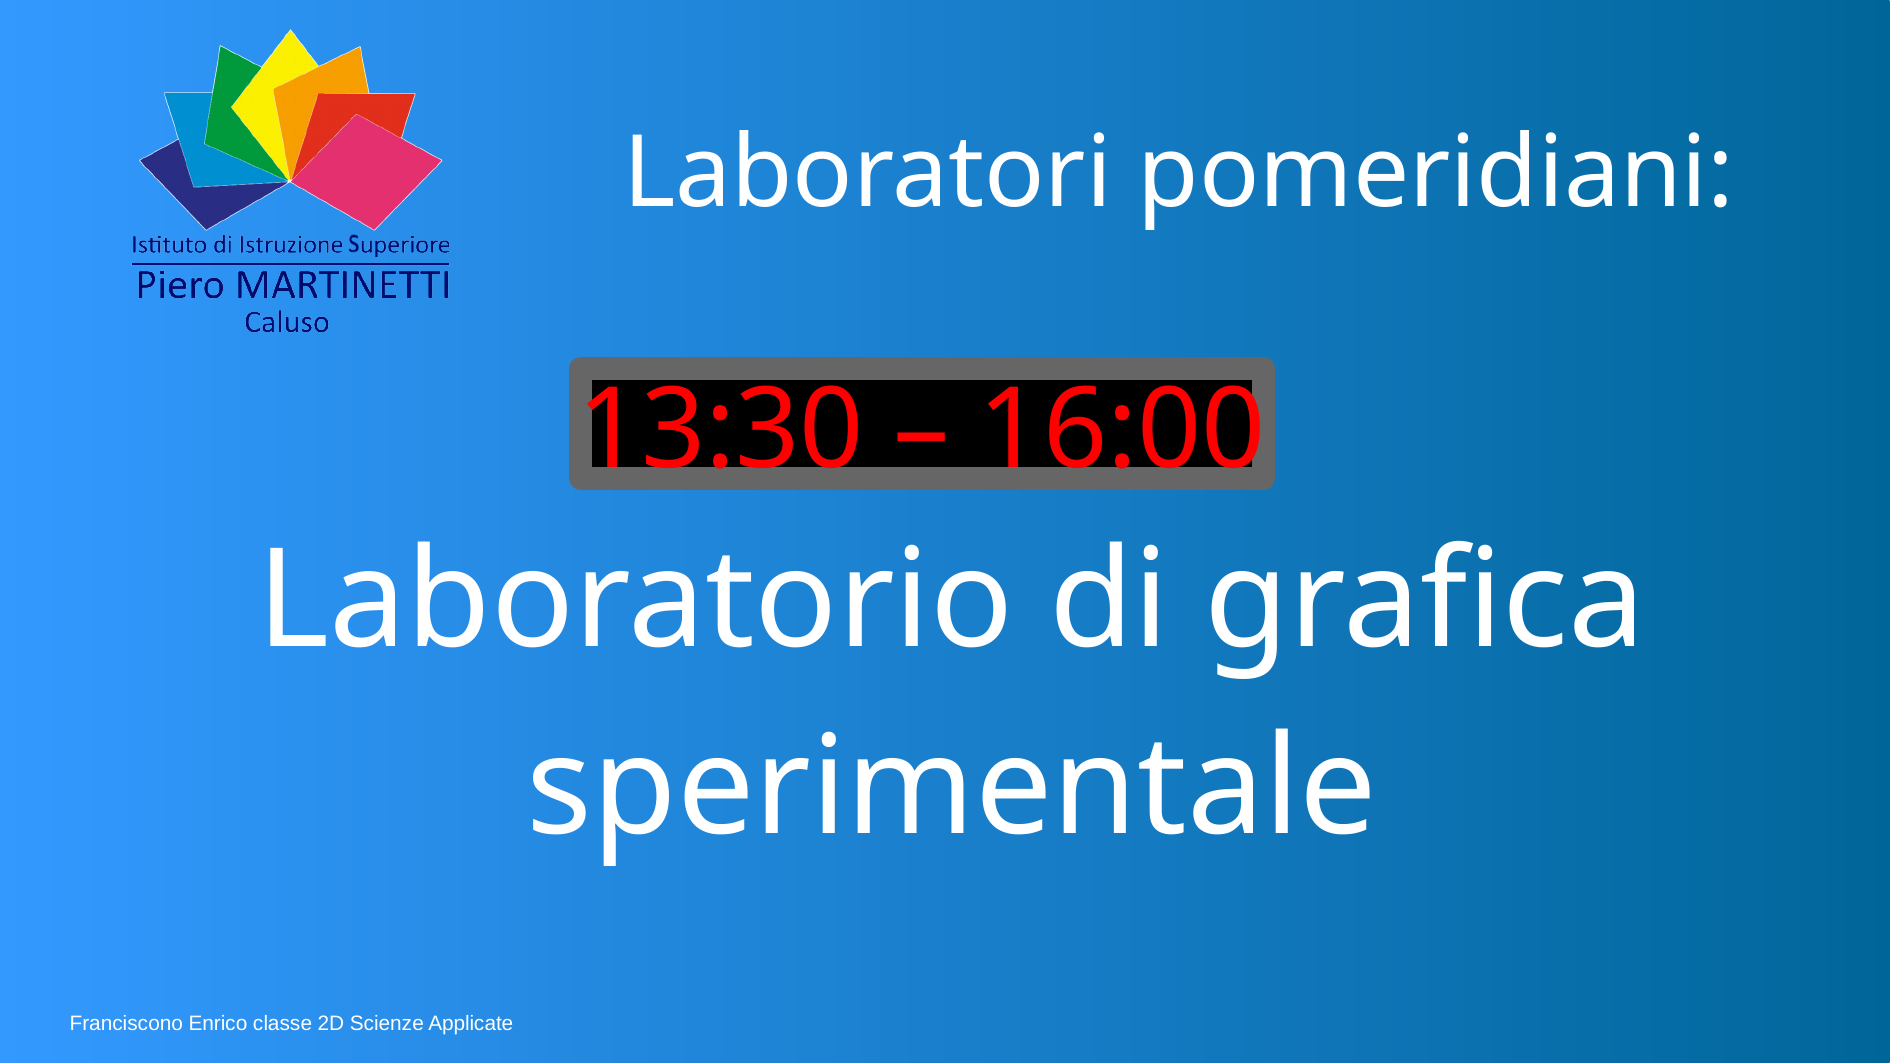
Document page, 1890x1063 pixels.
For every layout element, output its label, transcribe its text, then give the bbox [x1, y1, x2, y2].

text_box Franciscono Enrico classe 2D Scienze Applicate [54, 1004, 628, 1063]
picture [0, 23, 591, 355]
text_box Laboratori pomeridiani: [591, 91, 1861, 338]
text_box Laboratorio di grafica sperimentale [205, 491, 1700, 1042]
text_box 13:30 – 16:00 [580, 368, 1264, 479]
